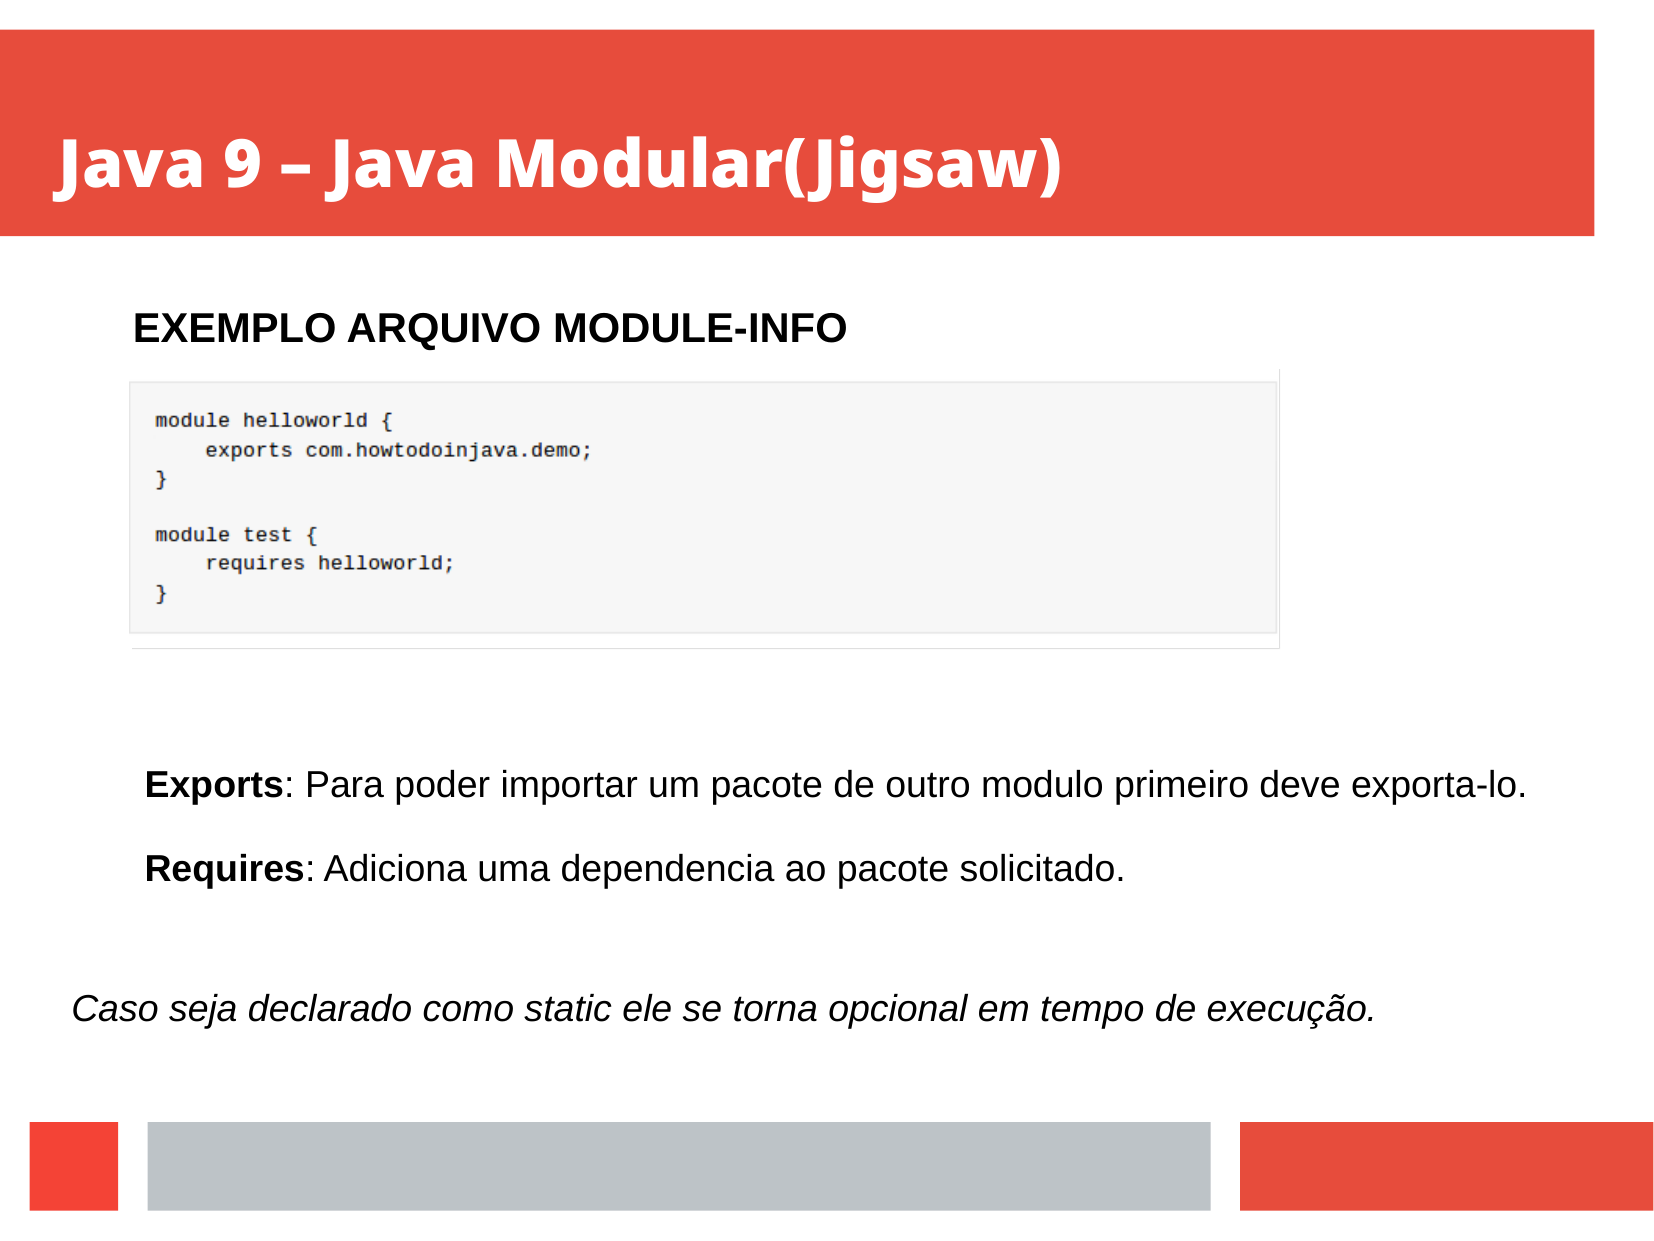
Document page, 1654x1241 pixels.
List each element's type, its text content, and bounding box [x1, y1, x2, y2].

text_box EXEMPLO ARQUIVO MODULE-INFO [118, 297, 1004, 406]
text_box Caso seja declarado como static ele se torna opcional em tempo de execução. [56, 980, 1393, 1038]
picture [129, 366, 1279, 648]
title Java 9 – Java Modular(Jigsaw) [59, 59, 1595, 207]
text_box Exports: Para poder importar um pacote de outro modulo primeiro deve exporta-lo. Requires: Adiciona uma dependencia ao pacote solicitado. [129, 755, 1544, 897]
